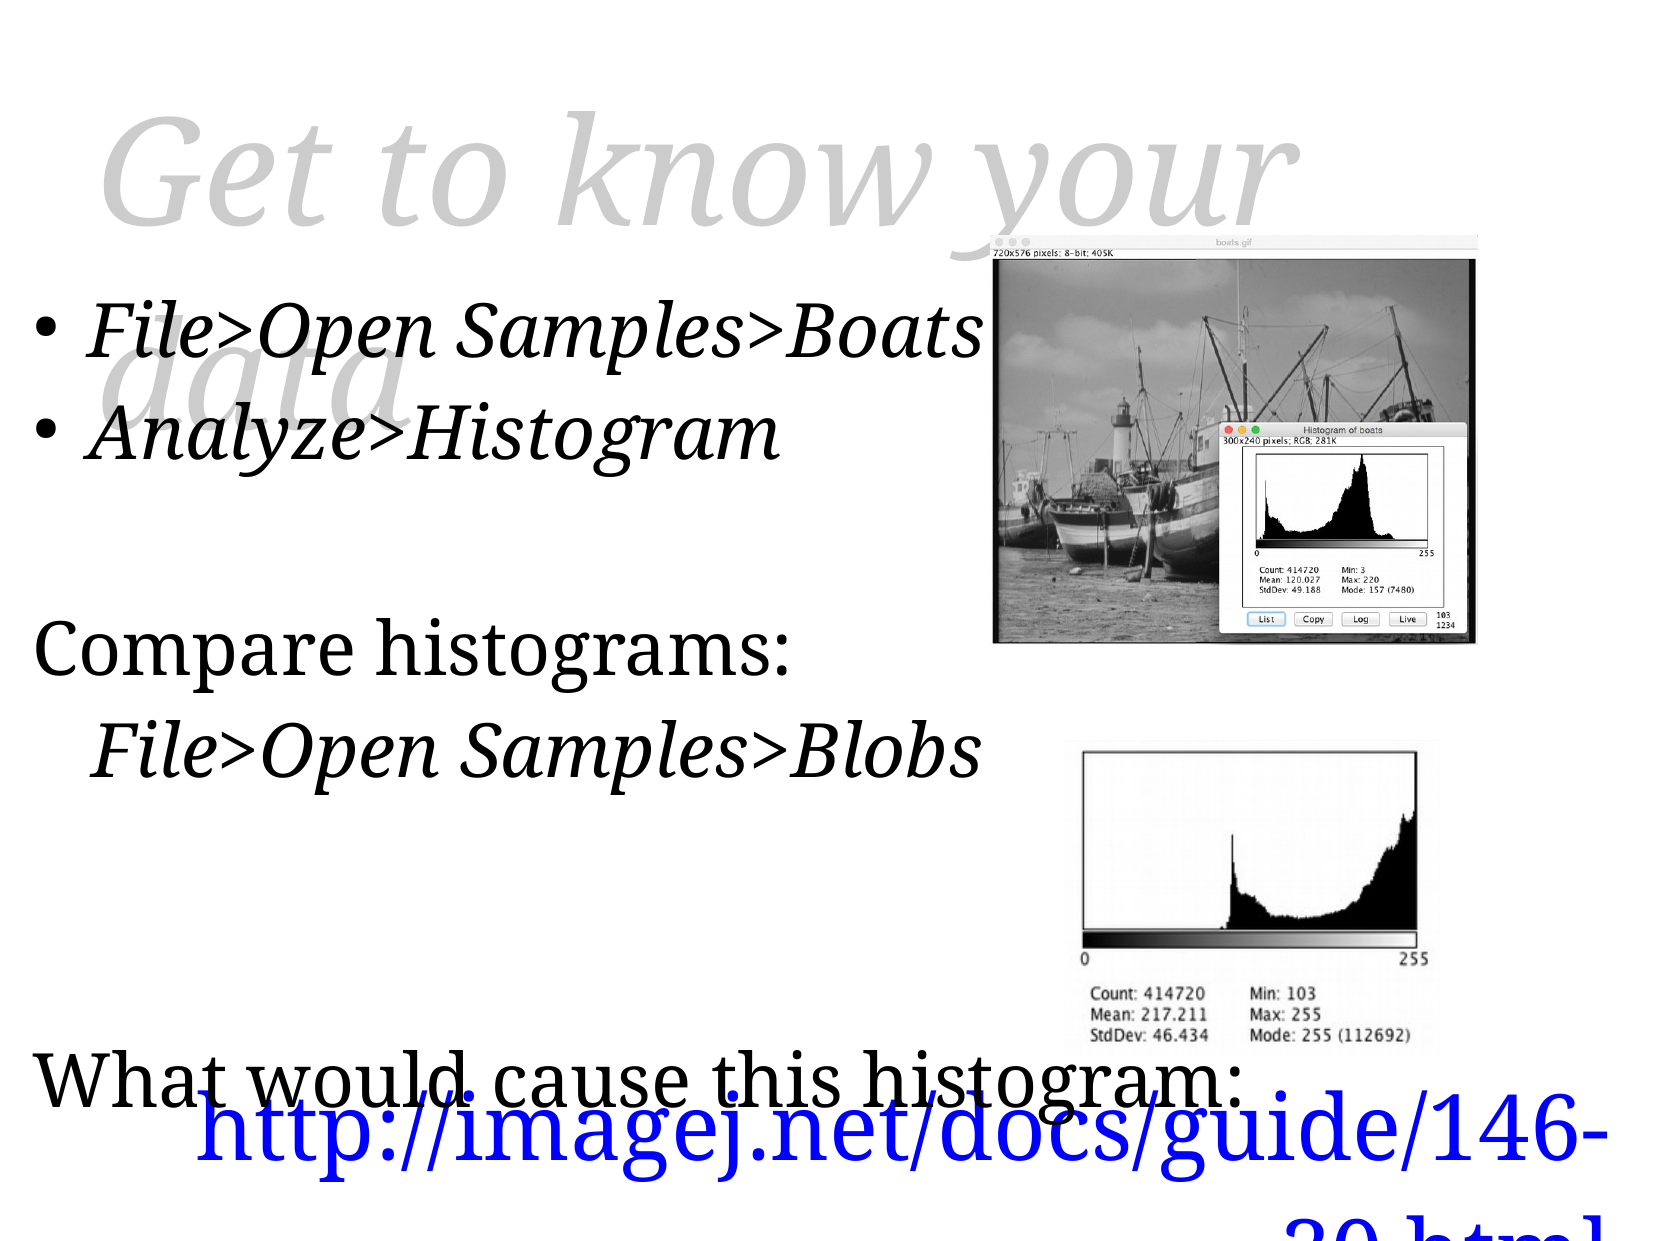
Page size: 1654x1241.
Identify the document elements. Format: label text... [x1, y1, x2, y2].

text_box http://imagej.net/docs/guide/146-30.html [50, 1055, 1626, 1172]
text_box File>Open Samples>Boats Analyze>Histogram Compare histograms: File>Open Samples>Blobs What would cause this histogram: [17, 270, 1591, 1106]
picture [990, 235, 1478, 646]
text_box Get to know your data [81, 57, 1654, 239]
